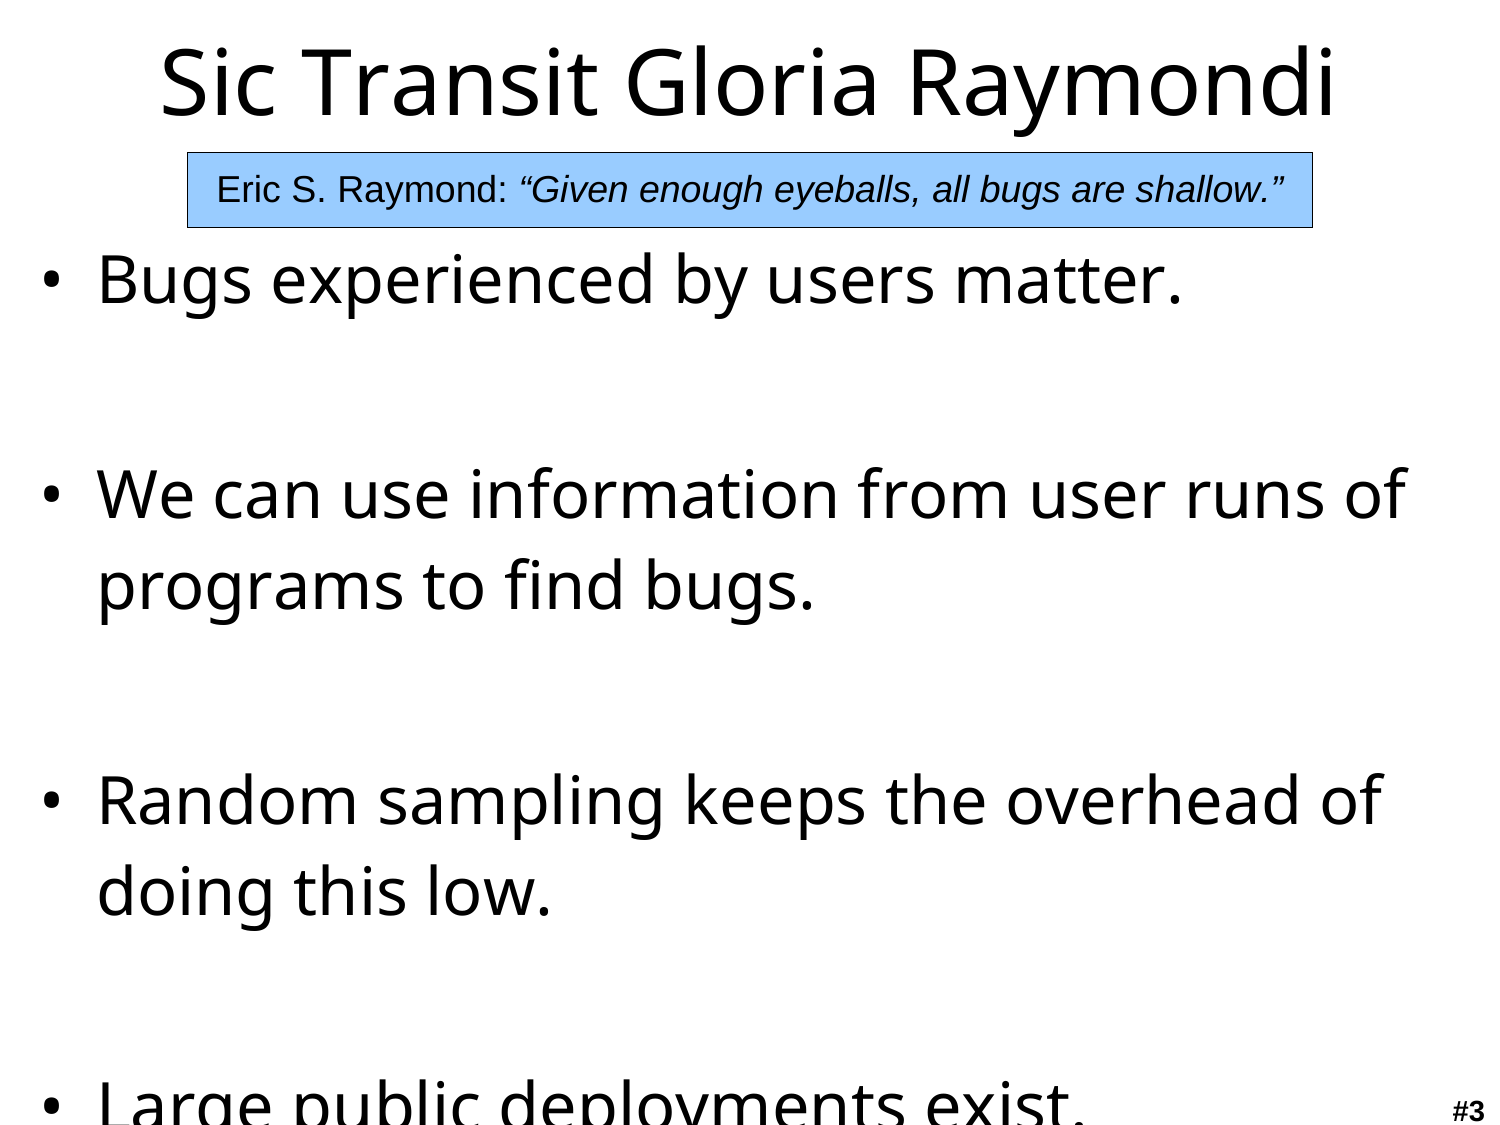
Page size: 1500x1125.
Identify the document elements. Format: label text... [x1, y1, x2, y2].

title Sic Transit Gloria Raymondi [24, 0, 1476, 174]
list Bugs experienced by users matter. We can use information from user runs of programs to find bugs. Random sampling keeps the overhead of doing this low. Large public deployments exist. [24, 224, 1476, 1063]
text_box Eric S. Raymond: “Given enough eyeballs, all bugs are shallow.” [187, 152, 1313, 228]
